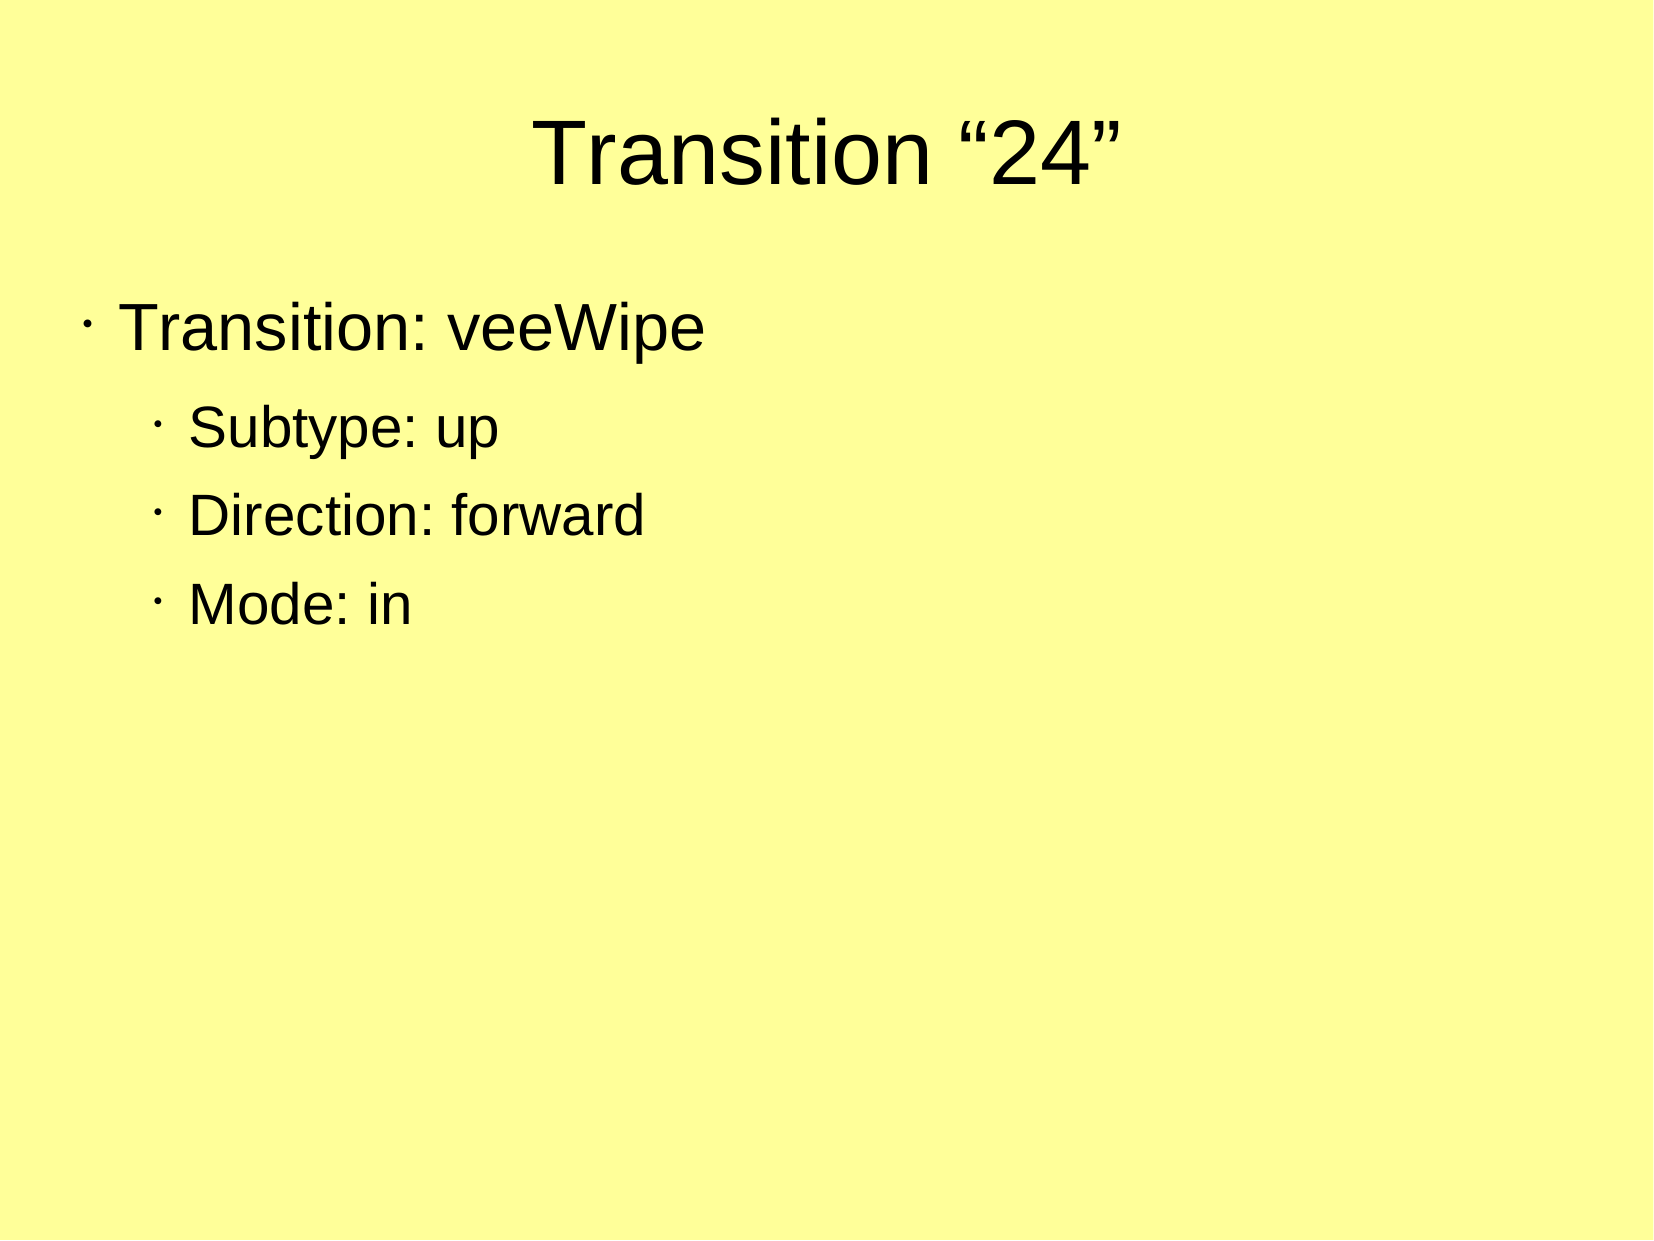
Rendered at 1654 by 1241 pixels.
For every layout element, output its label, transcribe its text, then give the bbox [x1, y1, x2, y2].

title Transition “24” [82, 49, 1571, 257]
list Transition: veeWipe Subtype: up Direction: forward Mode: in [82, 290, 1571, 1080]
